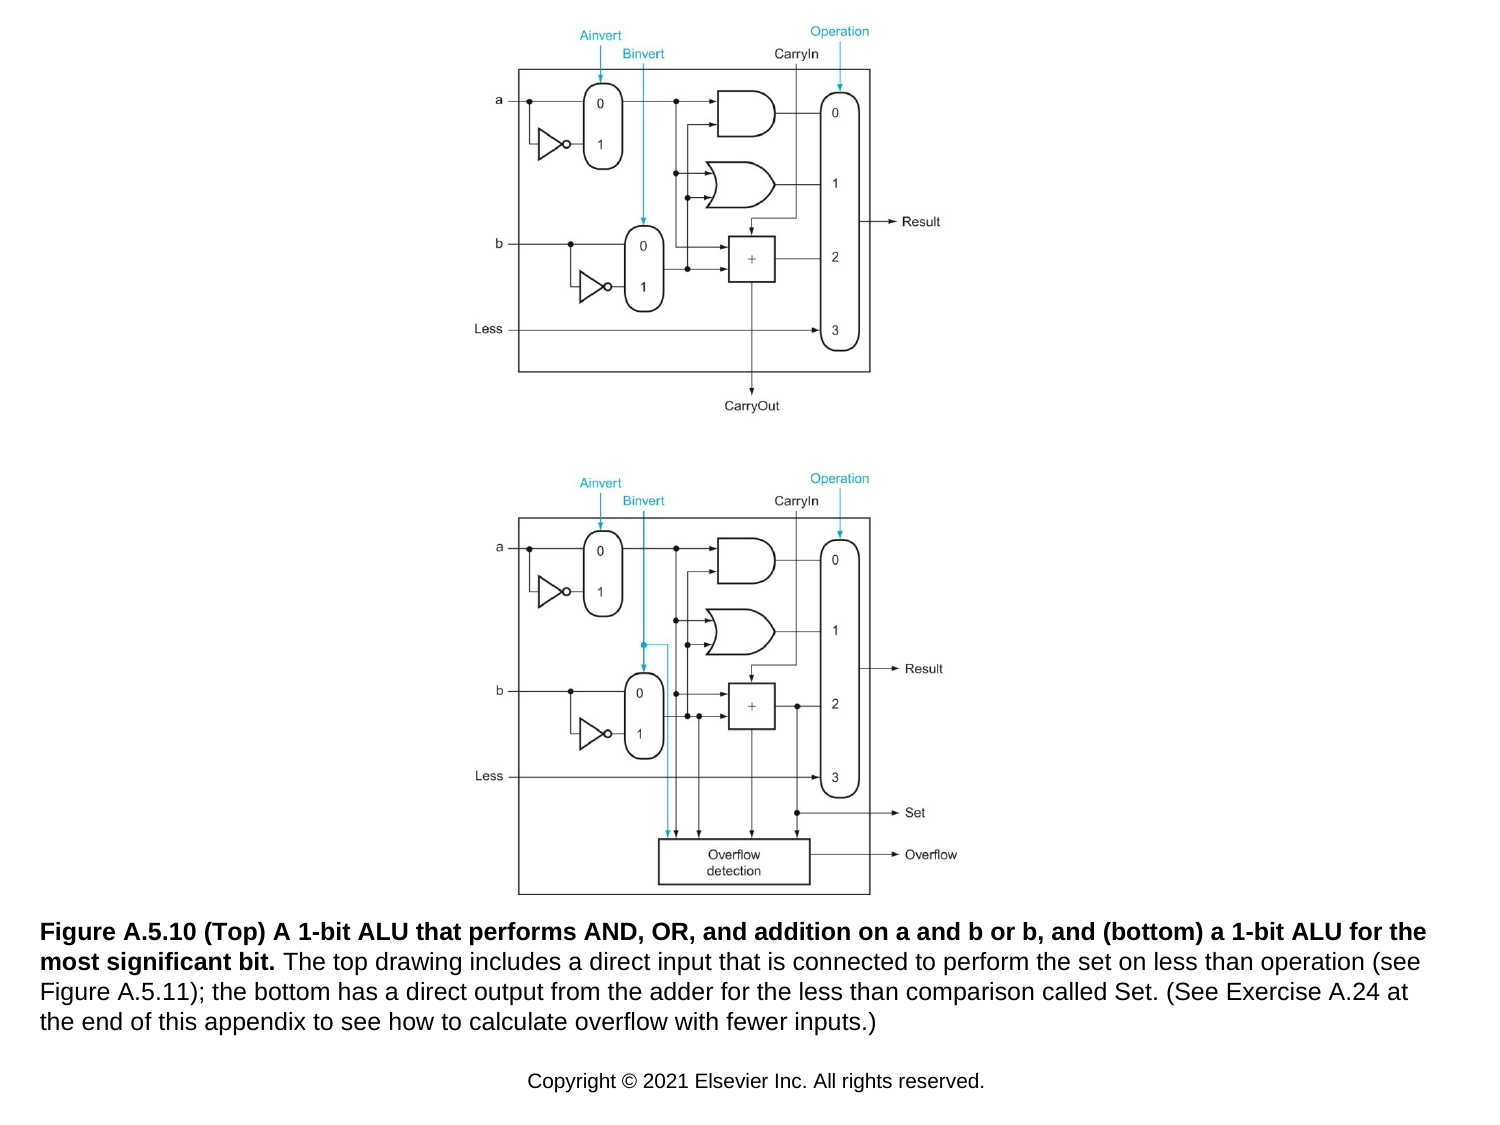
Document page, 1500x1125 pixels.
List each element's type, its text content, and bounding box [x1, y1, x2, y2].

text_box Figure A.5.10 (Top) A 1-bit ALU that performs AND, OR, and addition on a and b or b, and (bottom) a 1-bit ALU for the most significant bit. The top drawing includes a direct input that is connected to perform the set on less than operation (see Figure A.5.11); the bottom has a direct output from the adder for the less than comparison called Set. (See Exercise A.24 at the end of this appendix to see how to calculate overflow with fewer inputs.) [24, 908, 1450, 1044]
picture [474, 24, 957, 895]
text_box Copyright © 2021 Elsevier Inc. All rights reserved. [512, 1059, 1001, 1101]
